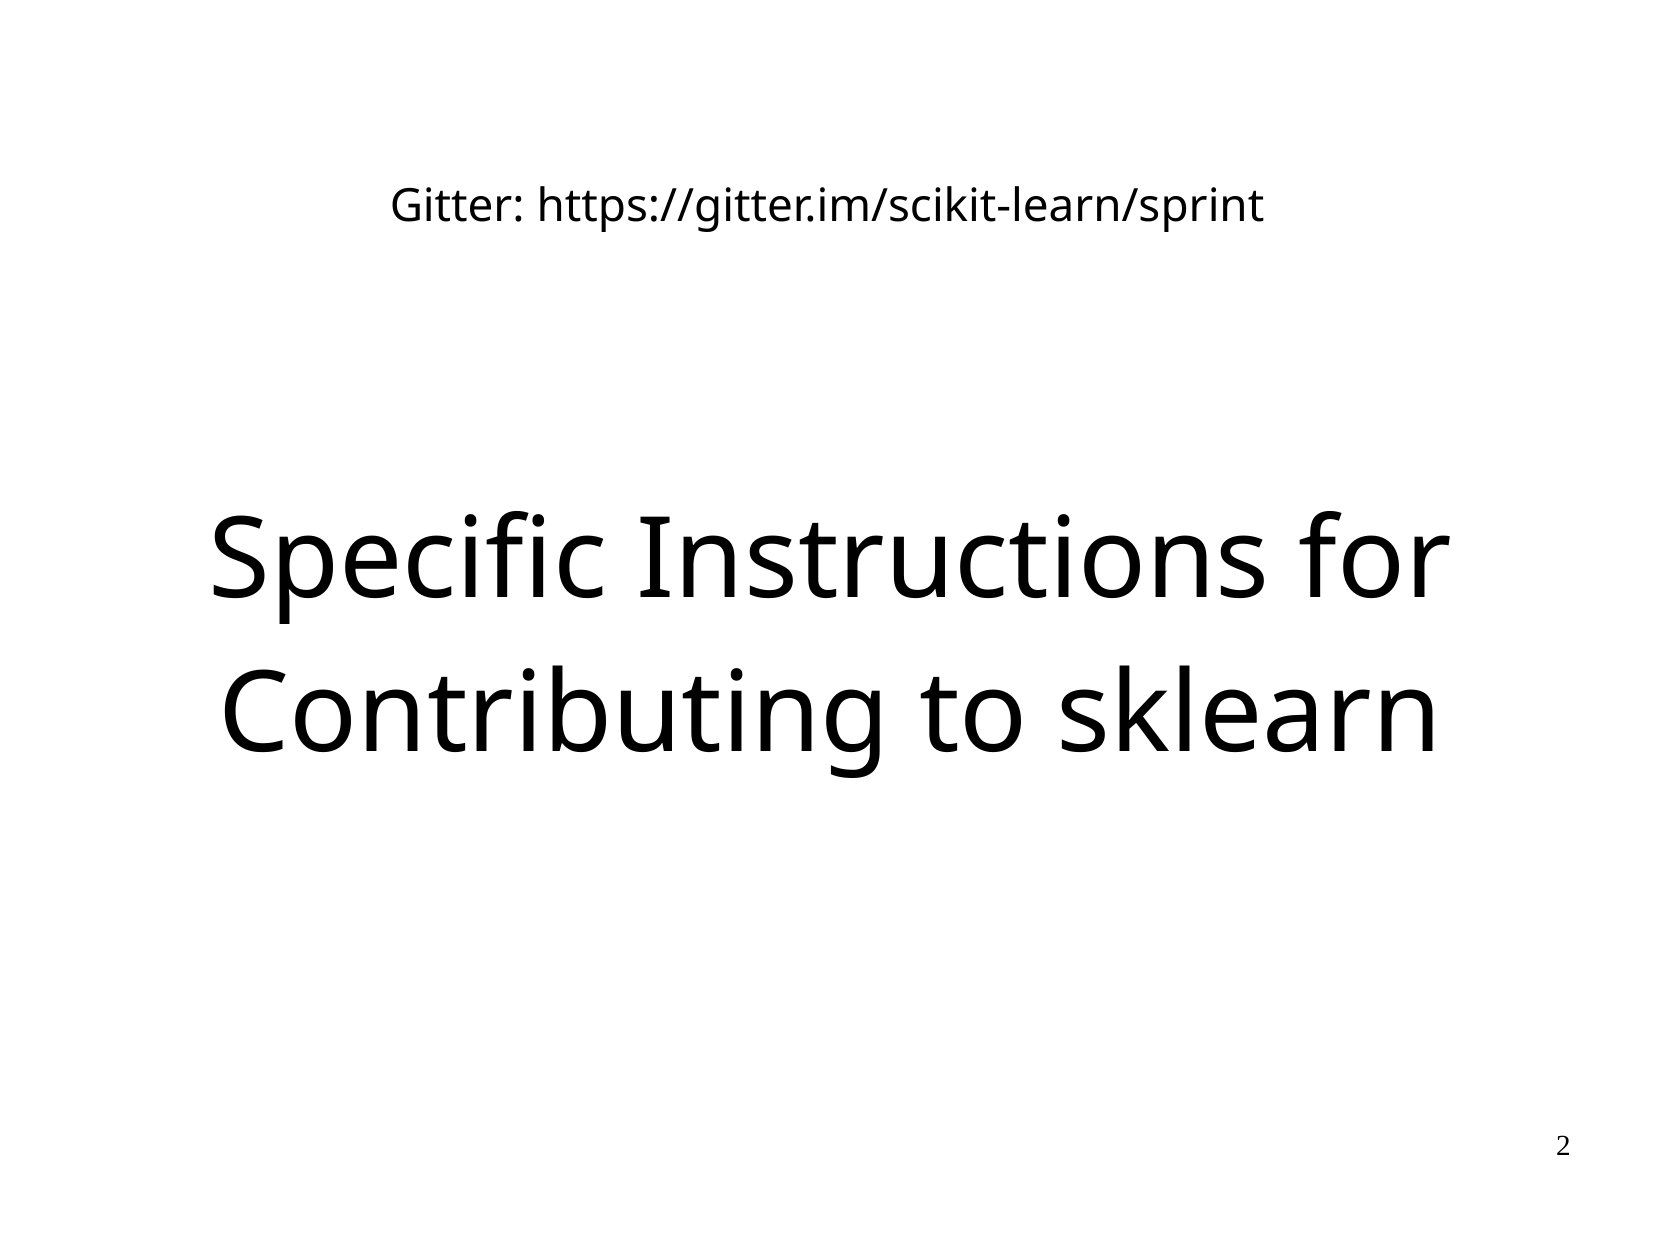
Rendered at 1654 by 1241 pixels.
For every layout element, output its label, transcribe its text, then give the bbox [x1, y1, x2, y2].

text_box Gitter: https://gitter.im/scikit-learn/sprint [375, 165, 1456, 303]
text_box Specific Instructions for Contributing to sklearn [86, 72, 1575, 1173]
